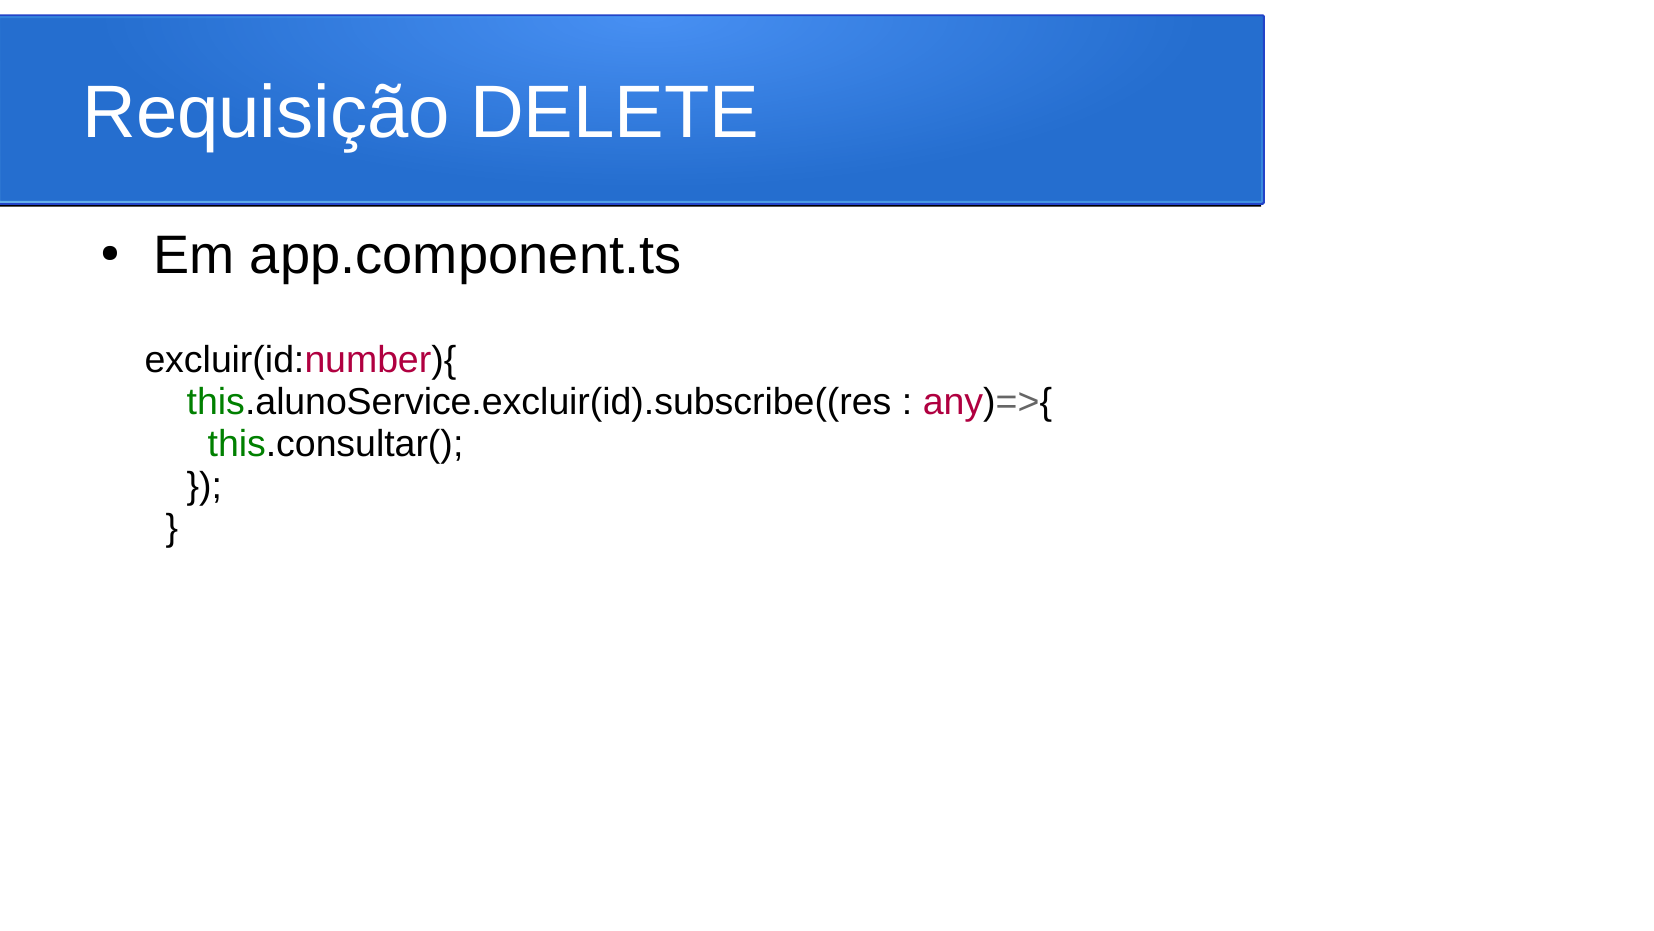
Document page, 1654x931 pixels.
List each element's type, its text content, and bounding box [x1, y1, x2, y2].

list Em app.component.ts [82, 224, 1571, 764]
text_box excluir(id:number){ this.alunoService.excluir(id).subscribe((res : any)=>{ this.consultar(); }); } [129, 330, 1489, 598]
title Requisição DELETE [82, 35, 1235, 189]
